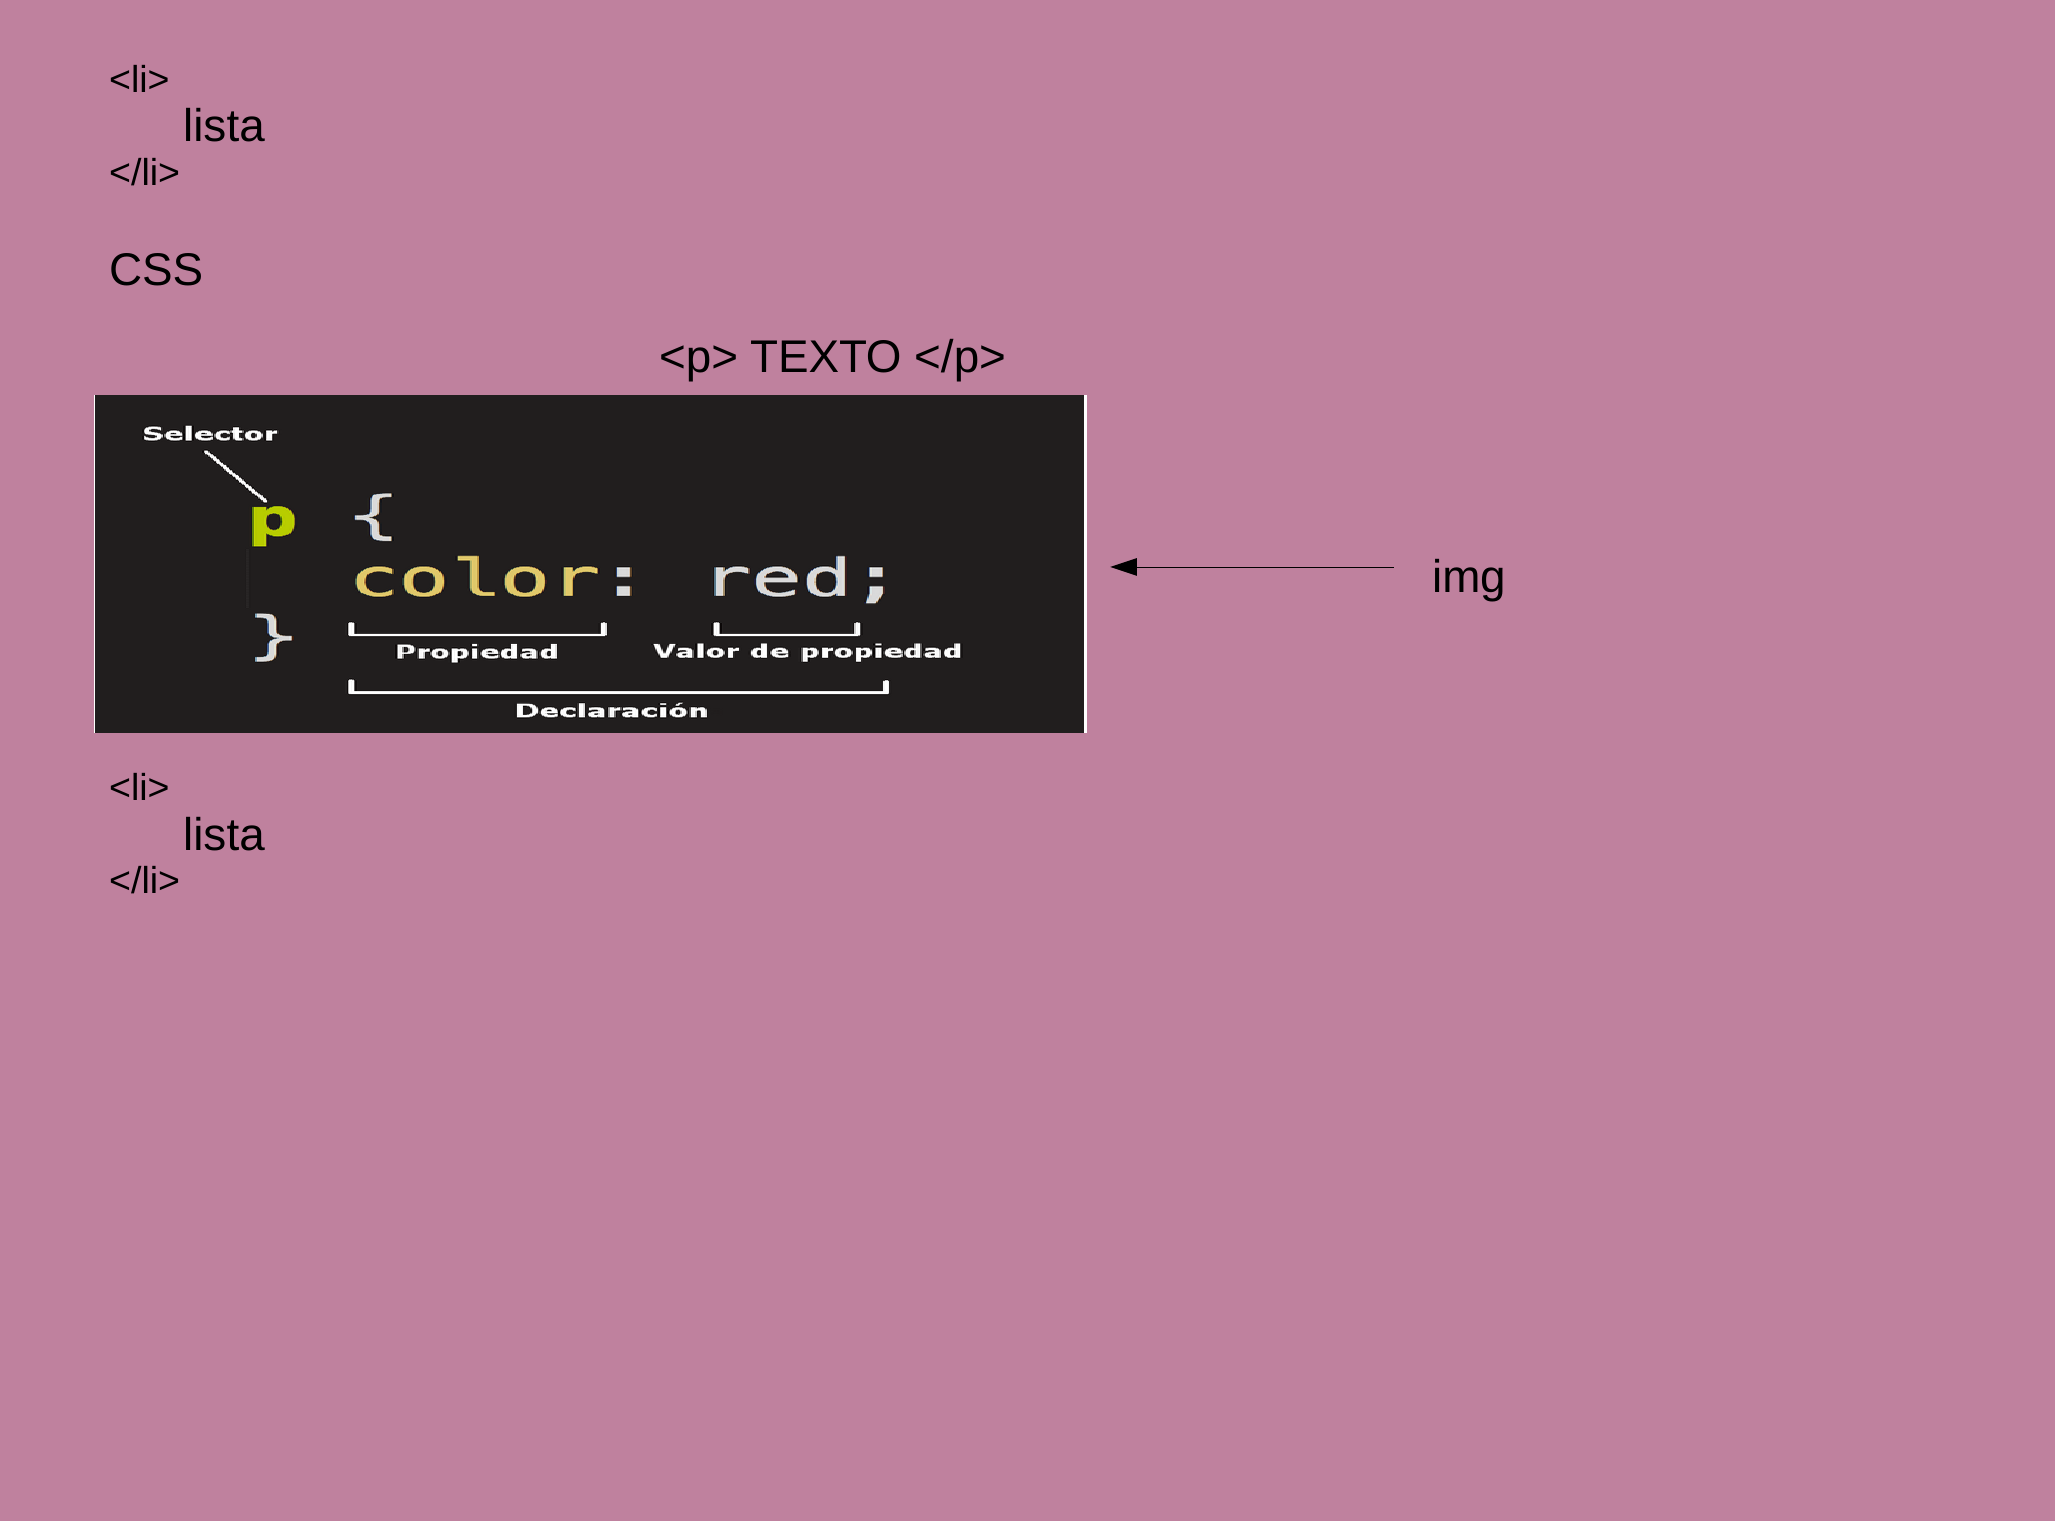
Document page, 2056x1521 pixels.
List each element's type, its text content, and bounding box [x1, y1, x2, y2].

text_box <li> lista </li> [94, 759, 709, 910]
text_box img [1417, 543, 1571, 610]
text_box <p> TEXTO </p> [165, 323, 1501, 390]
text_box CSS [94, 236, 237, 303]
text_box <li> lista </li> [94, 50, 709, 201]
picture [94, 395, 1087, 733]
